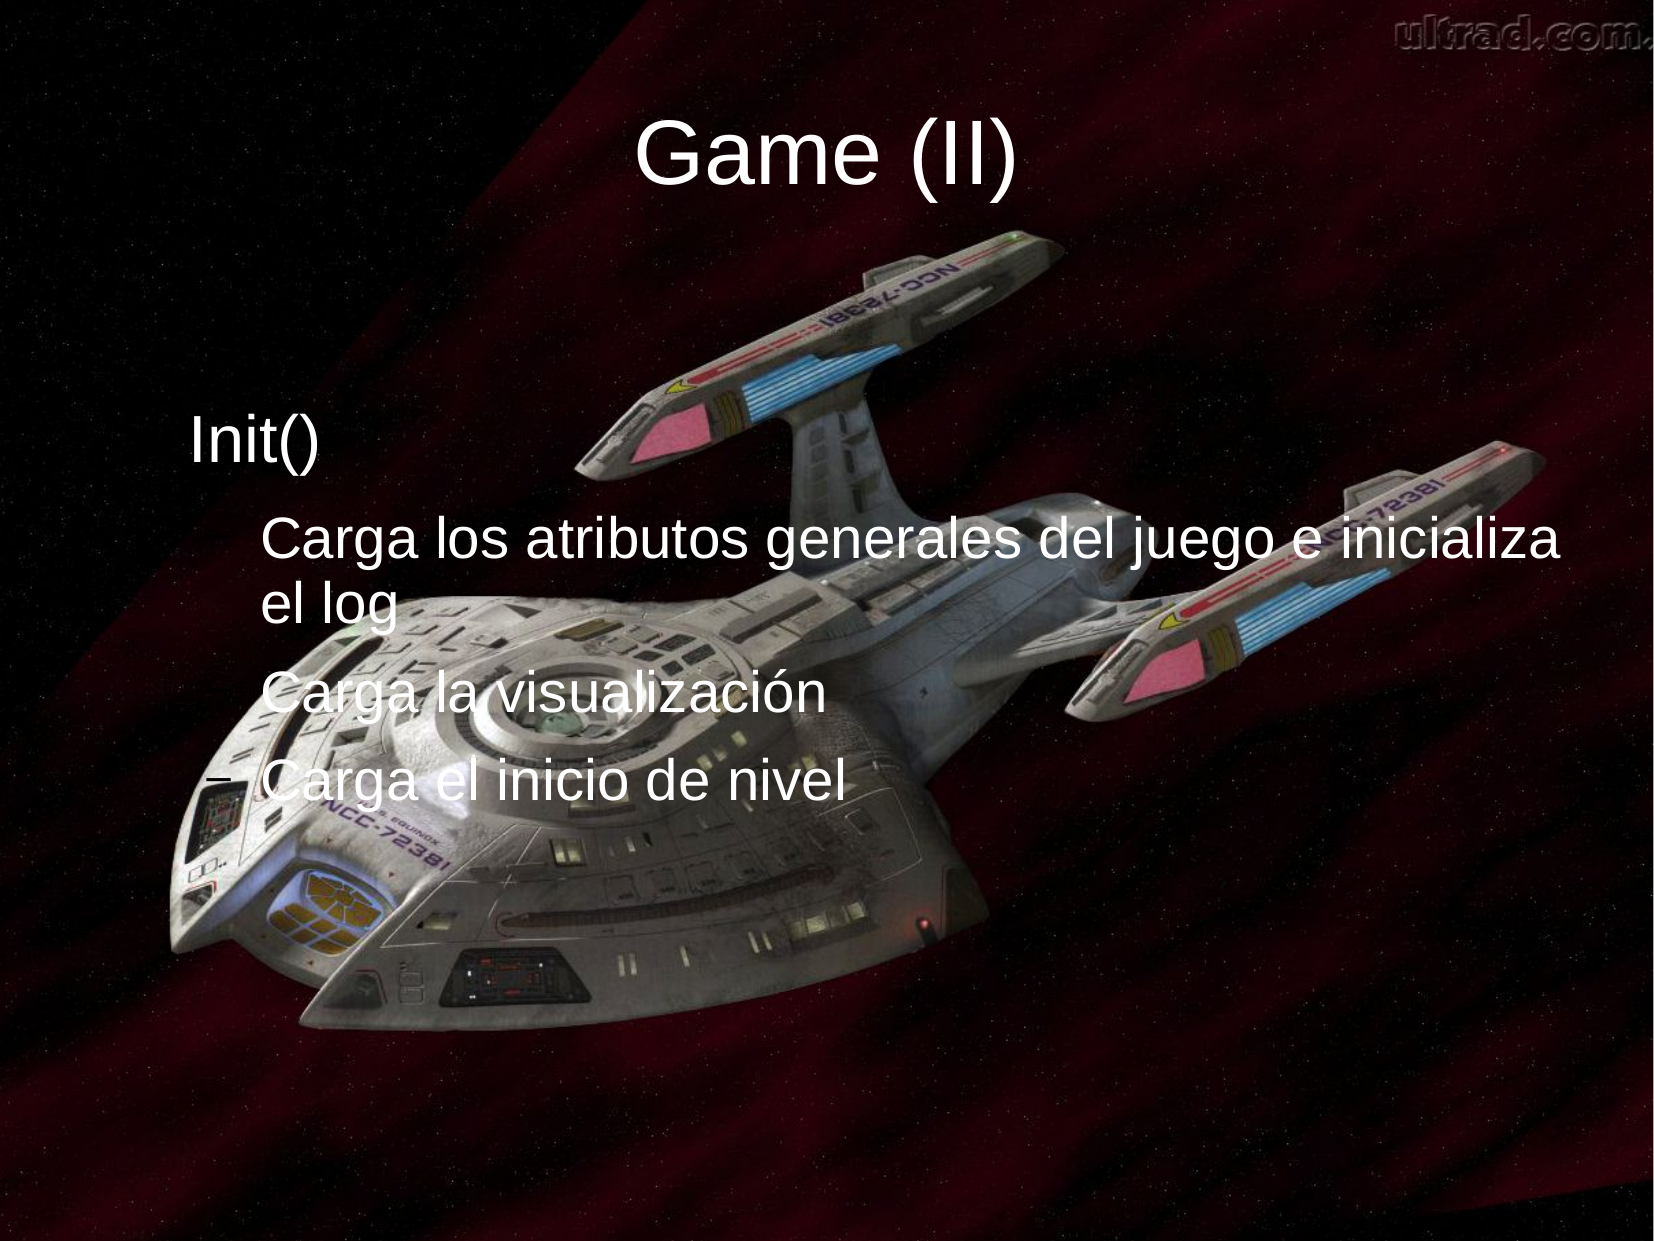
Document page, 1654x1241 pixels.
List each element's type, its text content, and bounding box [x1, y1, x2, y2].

list Init() Carga los atributos generales del juego e inicializa el log Carga la visualización Carga el inicio de nivel [118, 401, 1607, 1121]
picture [0, 0, 1654, 1241]
title Game (II) [82, 49, 1571, 257]
